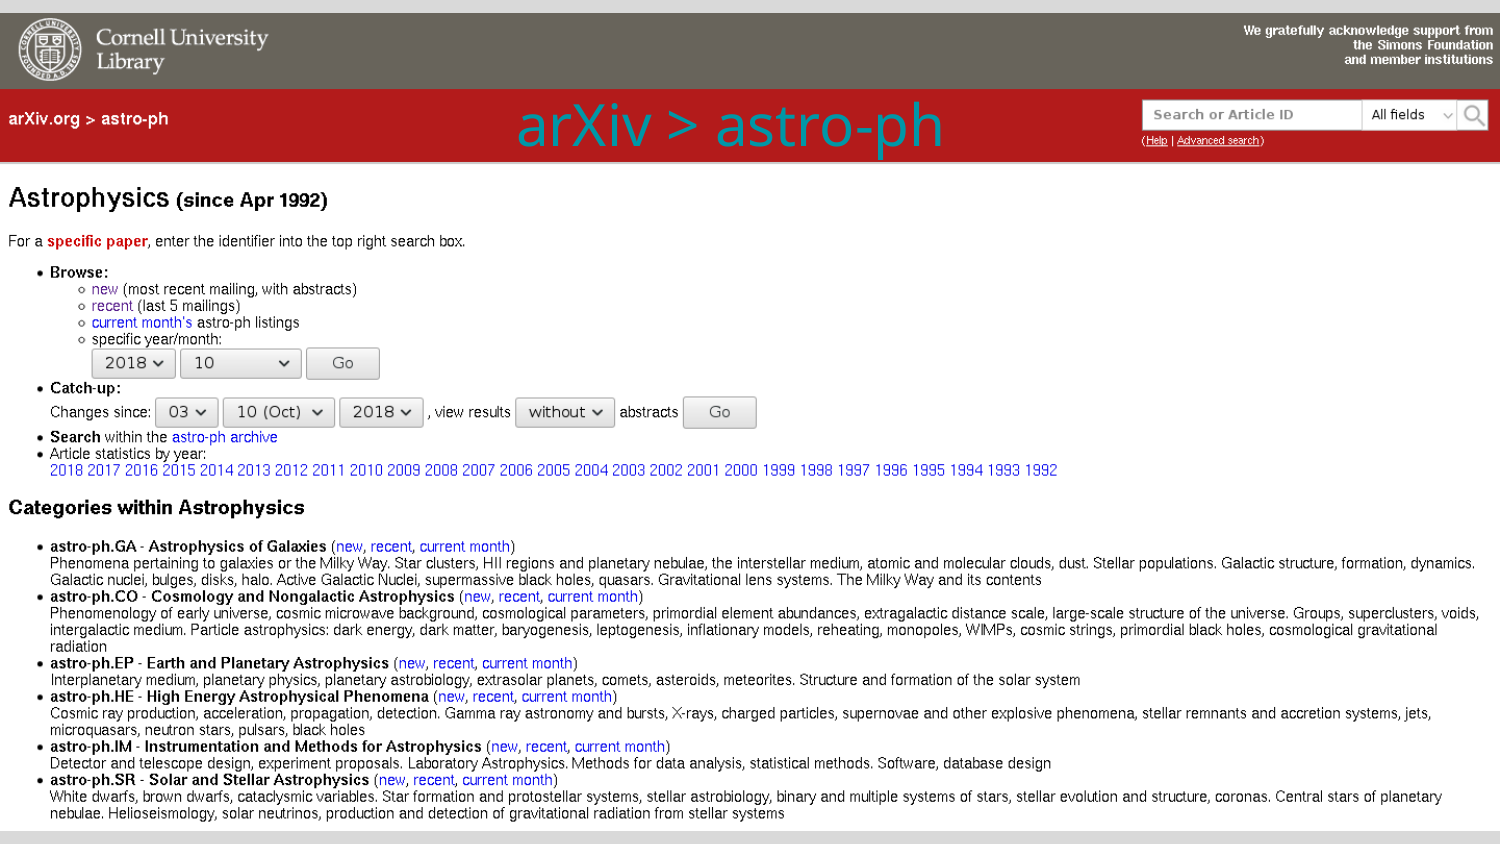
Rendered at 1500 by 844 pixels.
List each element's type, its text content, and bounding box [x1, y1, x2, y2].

title arXiv > astro-ph [51, 72, 1449, 167]
picture [0, 13, 1500, 831]
